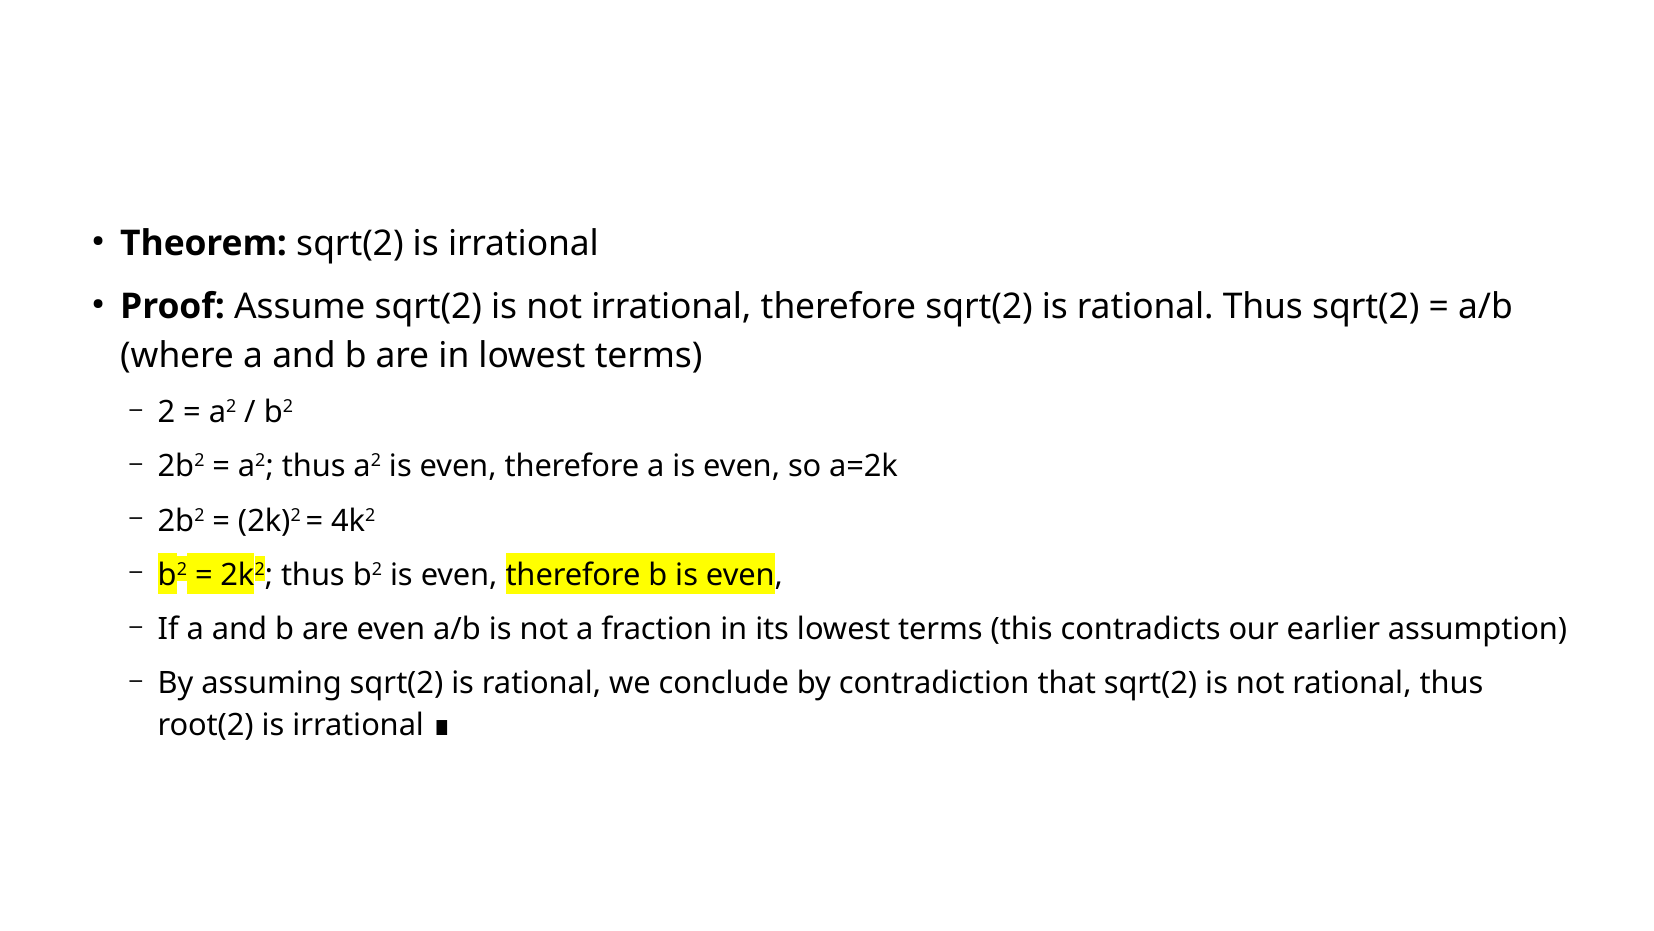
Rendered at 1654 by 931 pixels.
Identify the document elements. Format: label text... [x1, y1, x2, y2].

list Theorem: sqrt(2) is irrational Proof: Assume sqrt(2) is not irrational, therefore sqrt(2) is rational. Thus sqrt(2) = a/b (where a and b are in lowest terms) 2 = a2 / b2 2b2 = a2; thus a2 is even, therefore a is even, so a=2k 2b2 = (2k)2 = 4k2 b2 = 2k2; thus b2 is even, therefore b is even, If a and b are even a/b is not a fraction in its lowest terms (this contradicts our earlier assumption) By assuming sqrt(2) is rational, we conclude by contradiction that sqrt(2) is not rational, thus root(2) is irrational ∎ [82, 217, 1571, 758]
